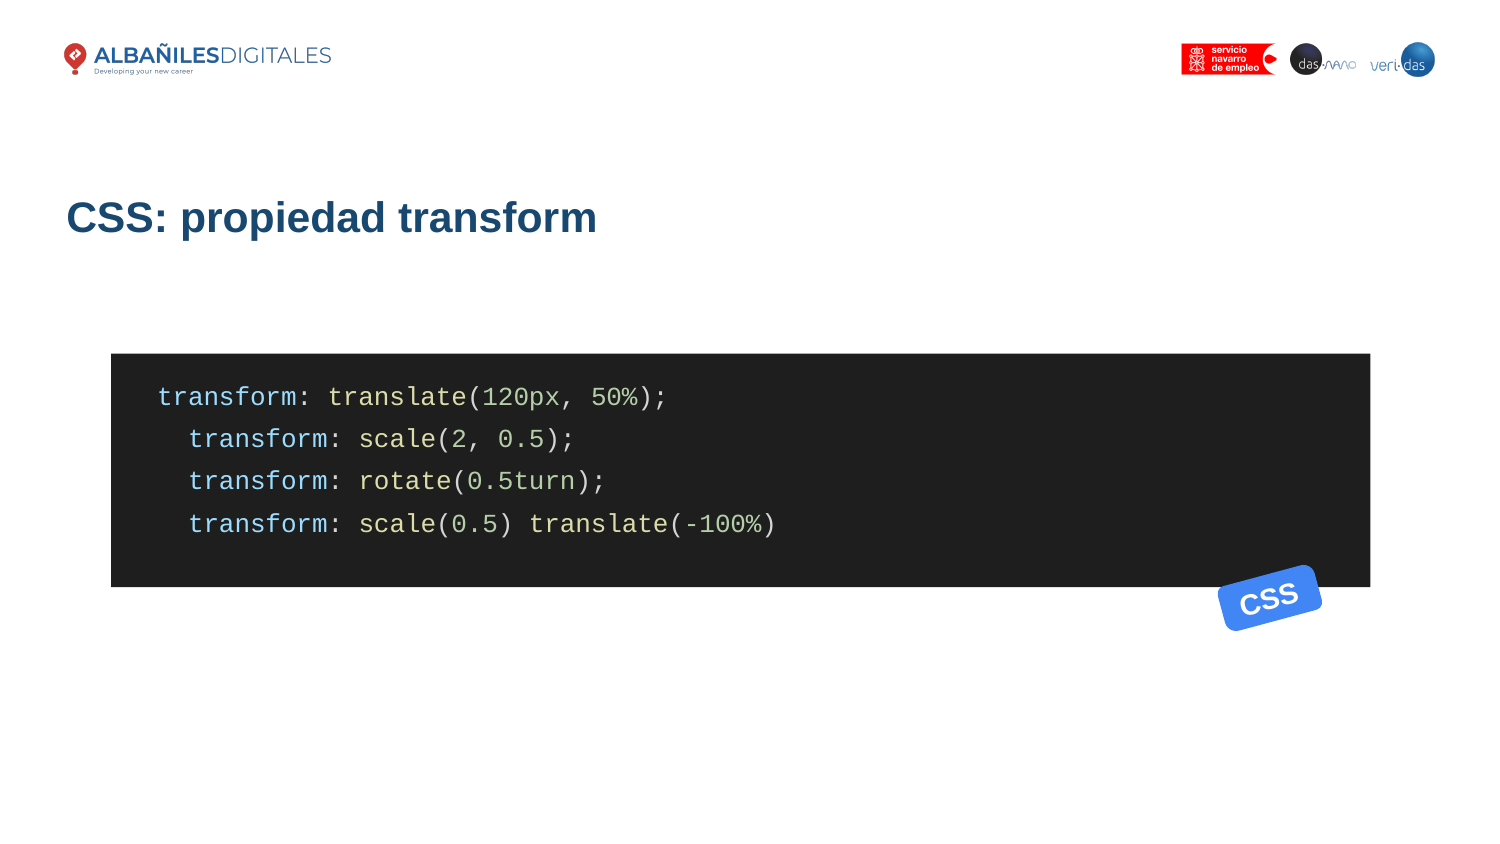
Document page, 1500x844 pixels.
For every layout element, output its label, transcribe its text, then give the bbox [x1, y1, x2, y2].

picture [64, 43, 332, 75]
text_box CSS [1217, 564, 1322, 631]
picture [1181, 43, 1277, 75]
text_box CSS: propiedad transform [66, 179, 1303, 318]
text_box transform: translate(120px, 50%); transform: scale(2, 0.5); transform: rotate(0.5turn); transform: scale(0.5) translate(-100%) [111, 353, 1371, 588]
picture [1370, 42, 1435, 77]
picture [1290, 43, 1356, 75]
